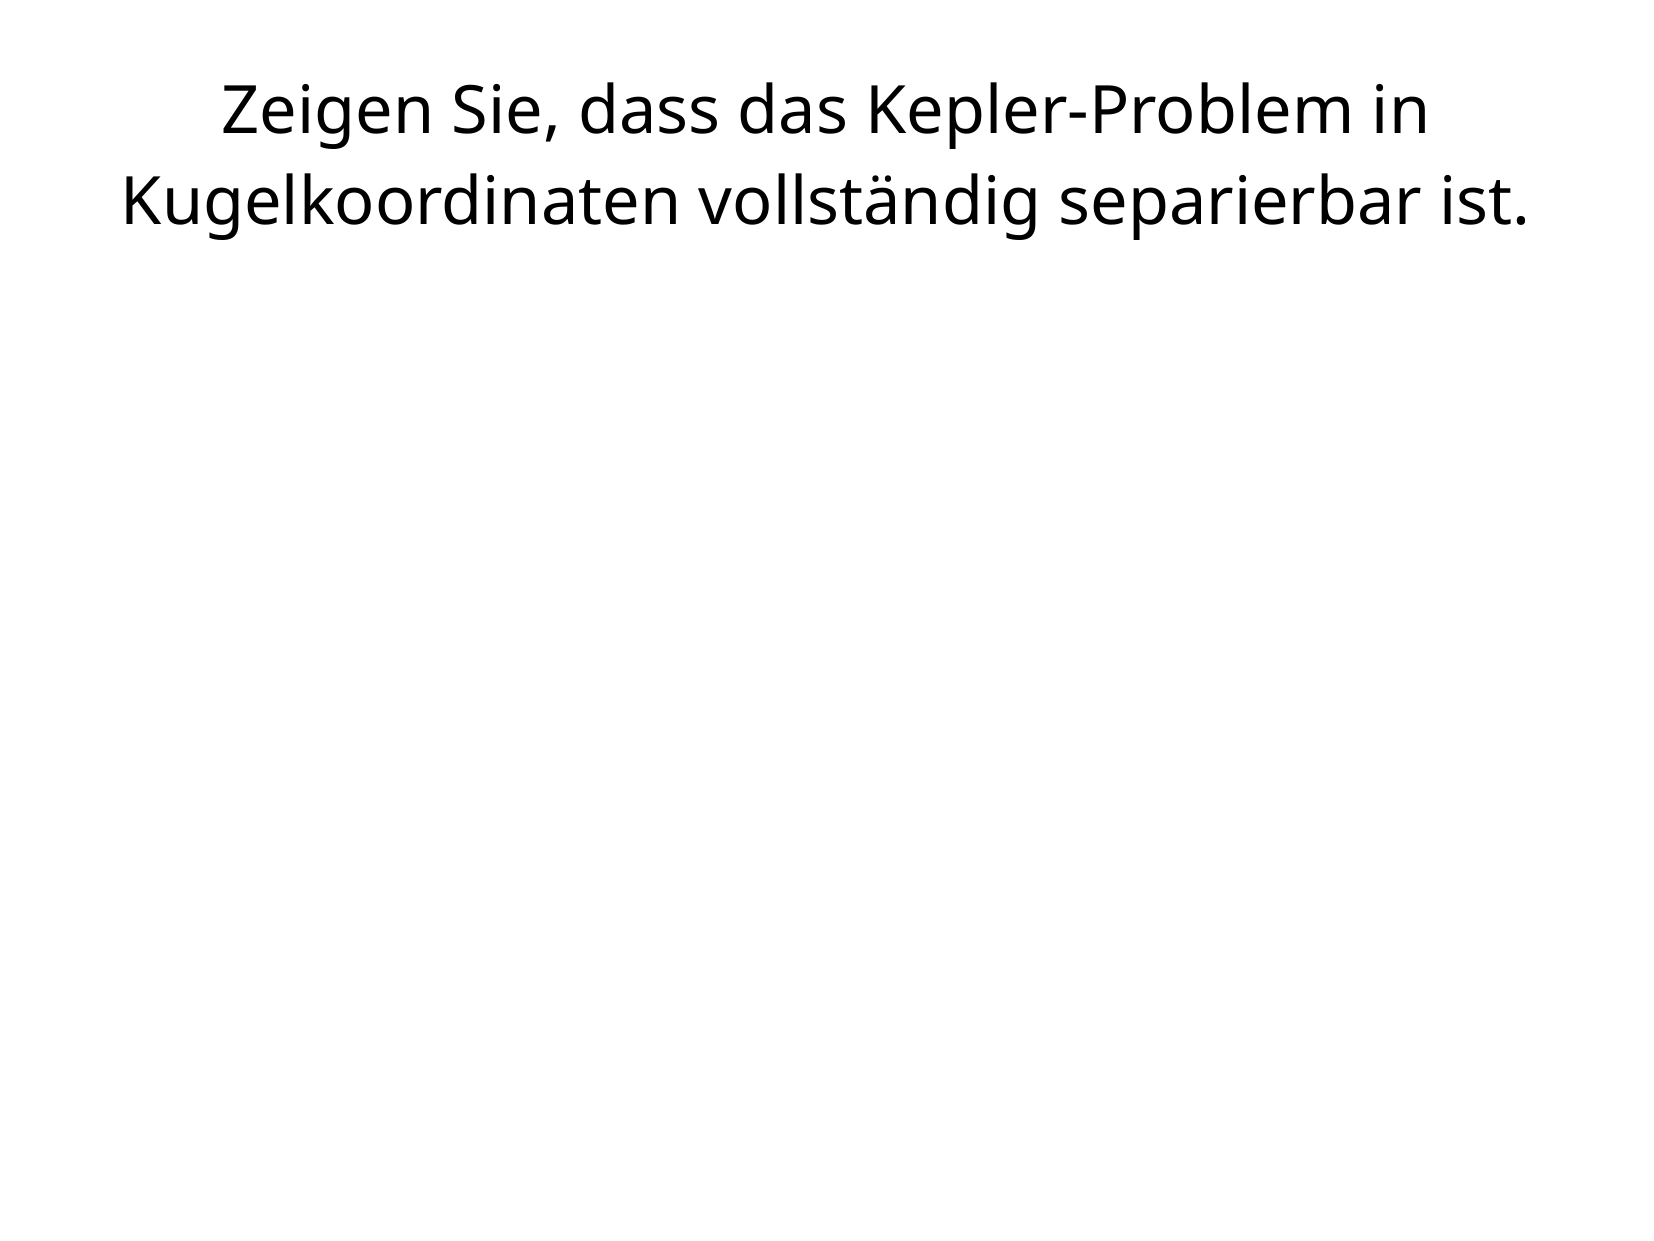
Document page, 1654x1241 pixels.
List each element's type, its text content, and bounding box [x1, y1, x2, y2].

title Zeigen Sie, dass das Kepler-Problem in Kugelkoordinaten vollständig separierbar ist. [82, 49, 1571, 257]
